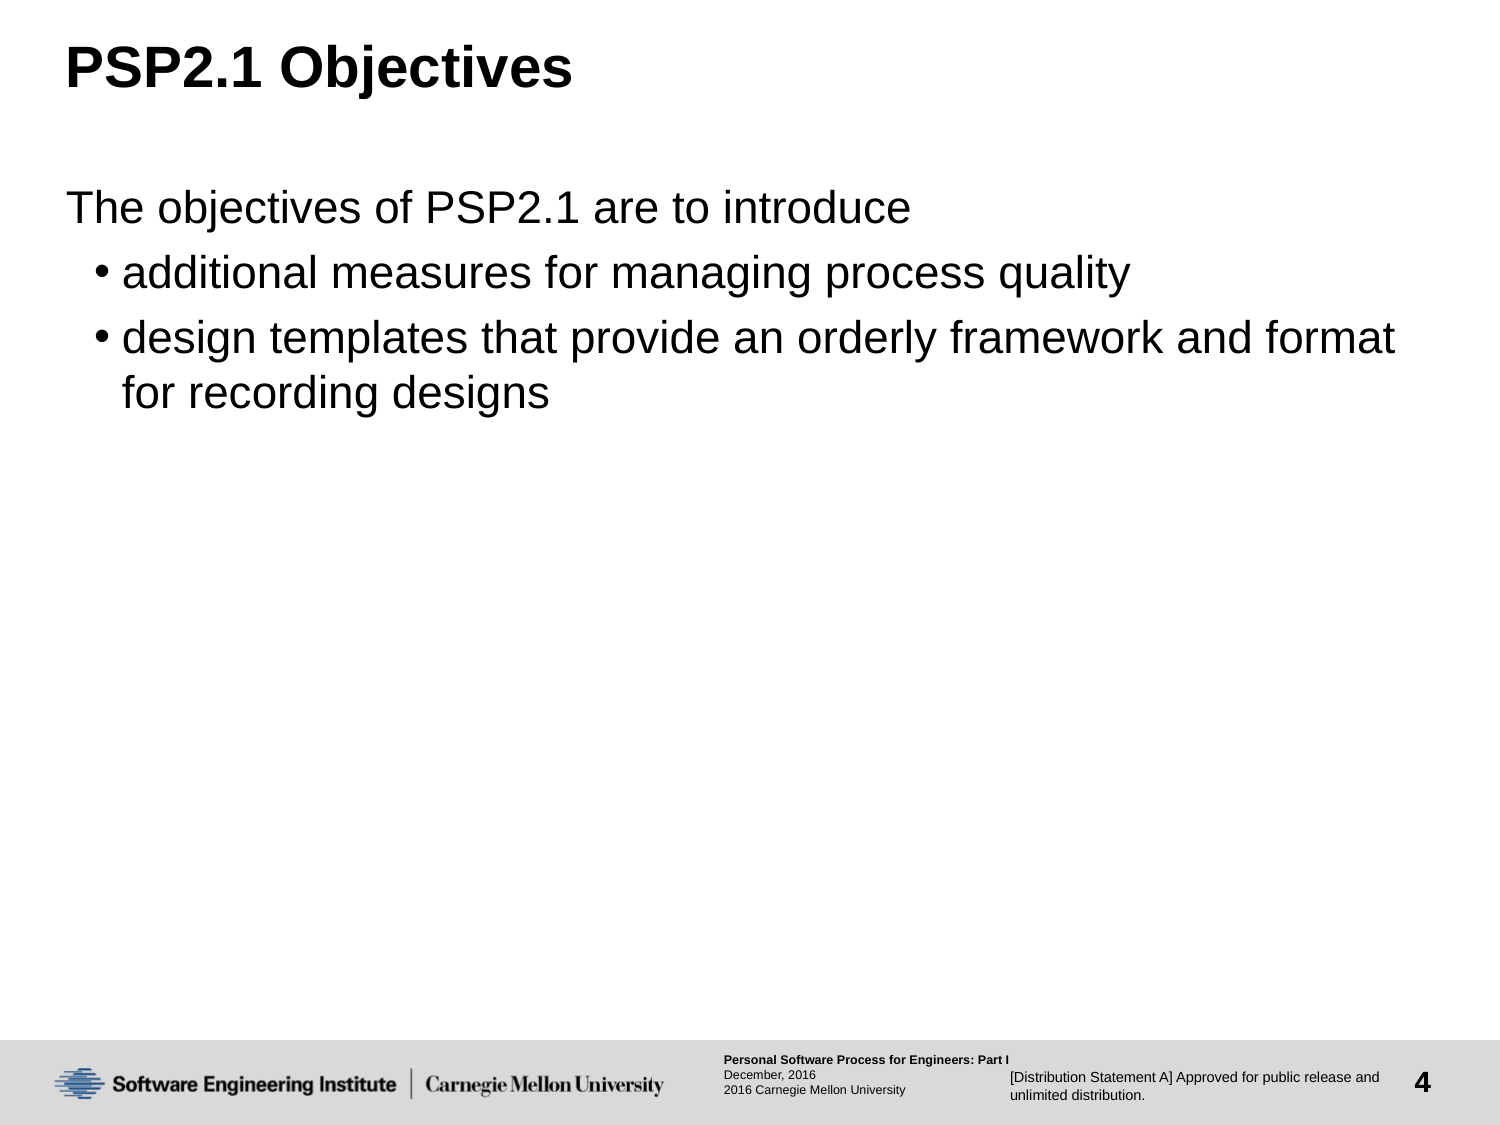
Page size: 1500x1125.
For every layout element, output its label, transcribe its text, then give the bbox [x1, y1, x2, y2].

title PSP2.1 Objectives [65, 37, 1313, 148]
list The objectives of PSP2.1 are to introduce additional measures for managing process quality design templates that provide an orderly framework and format for recording designs [65, 177, 1431, 1000]
picture [46, 1061, 673, 1104]
